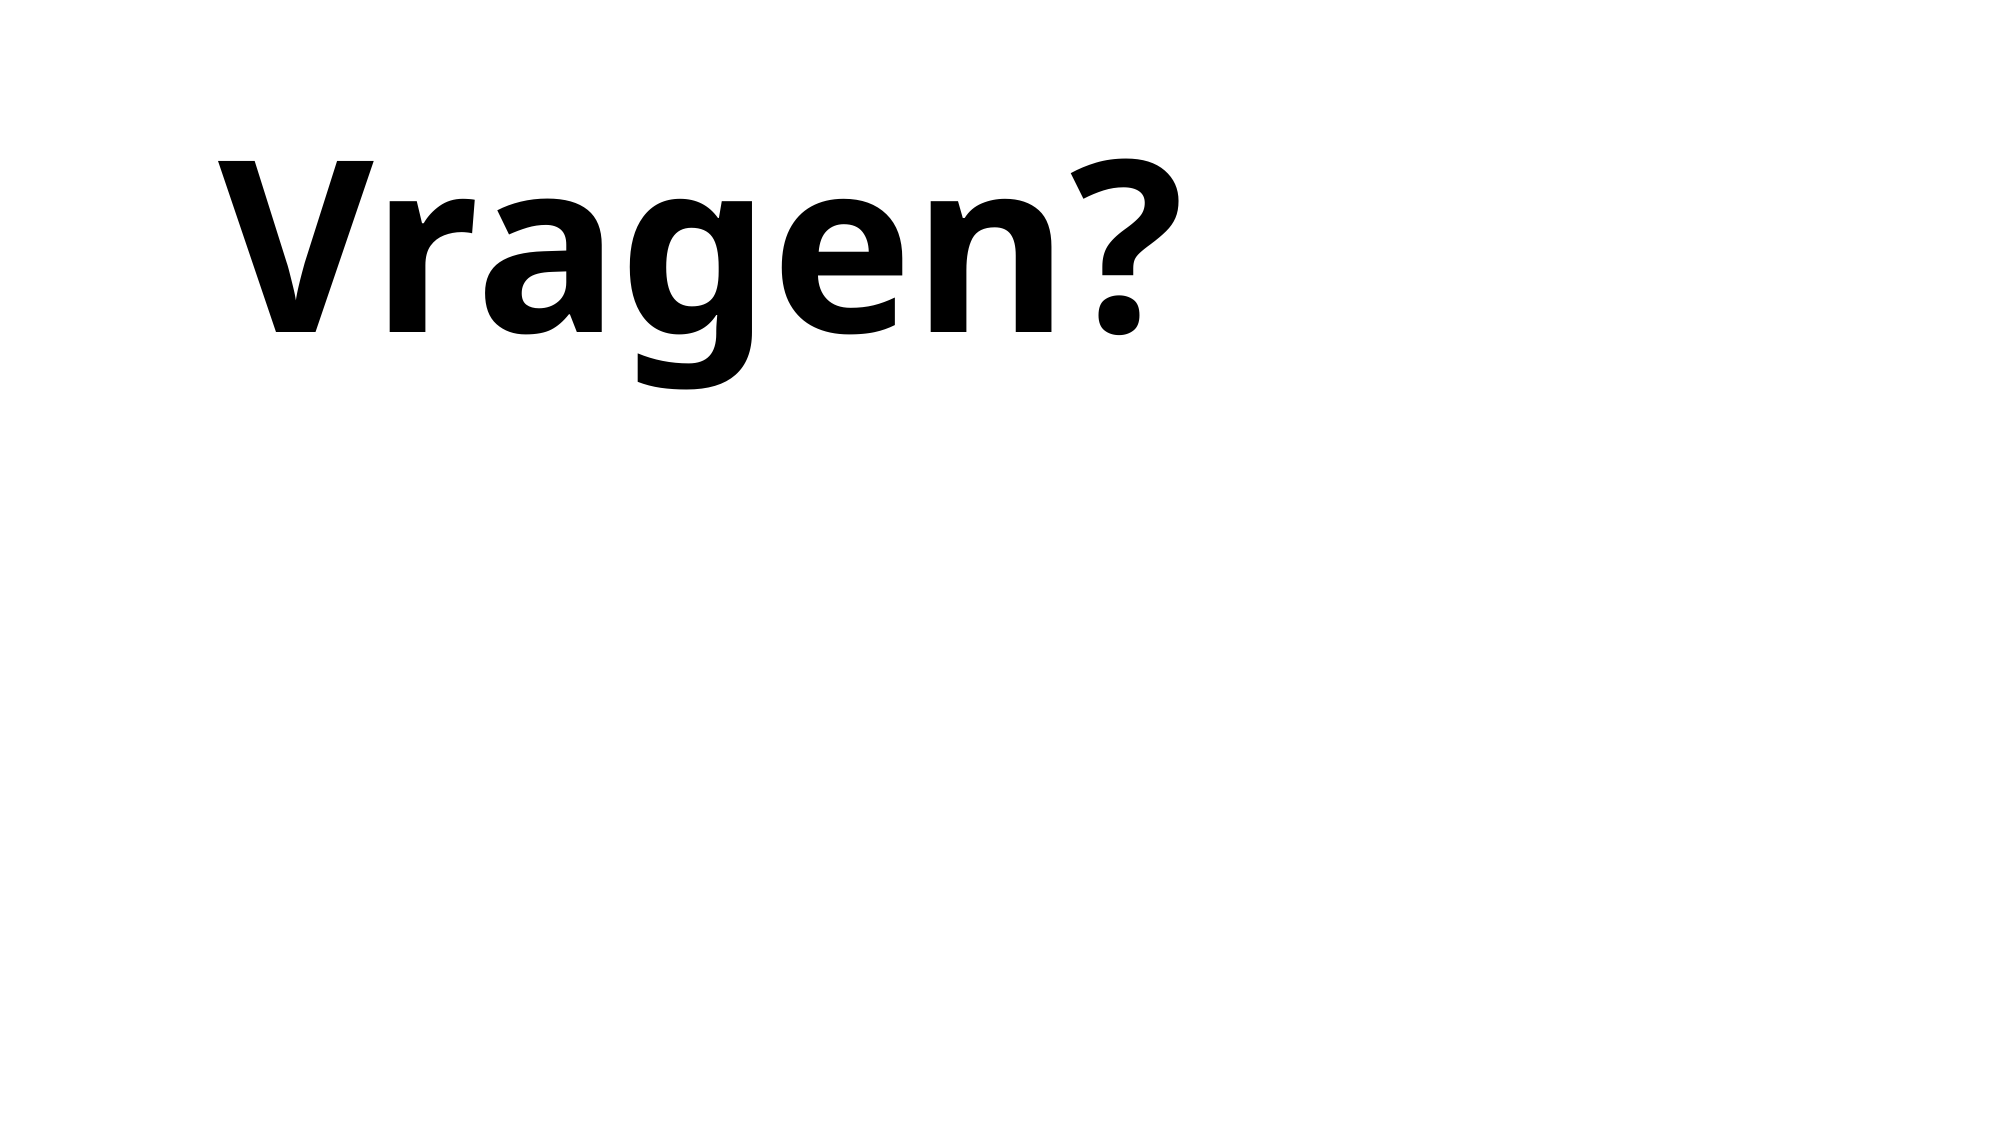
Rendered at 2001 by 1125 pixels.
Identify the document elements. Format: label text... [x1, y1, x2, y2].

title Vragen? [0, 0, 1452, 392]
